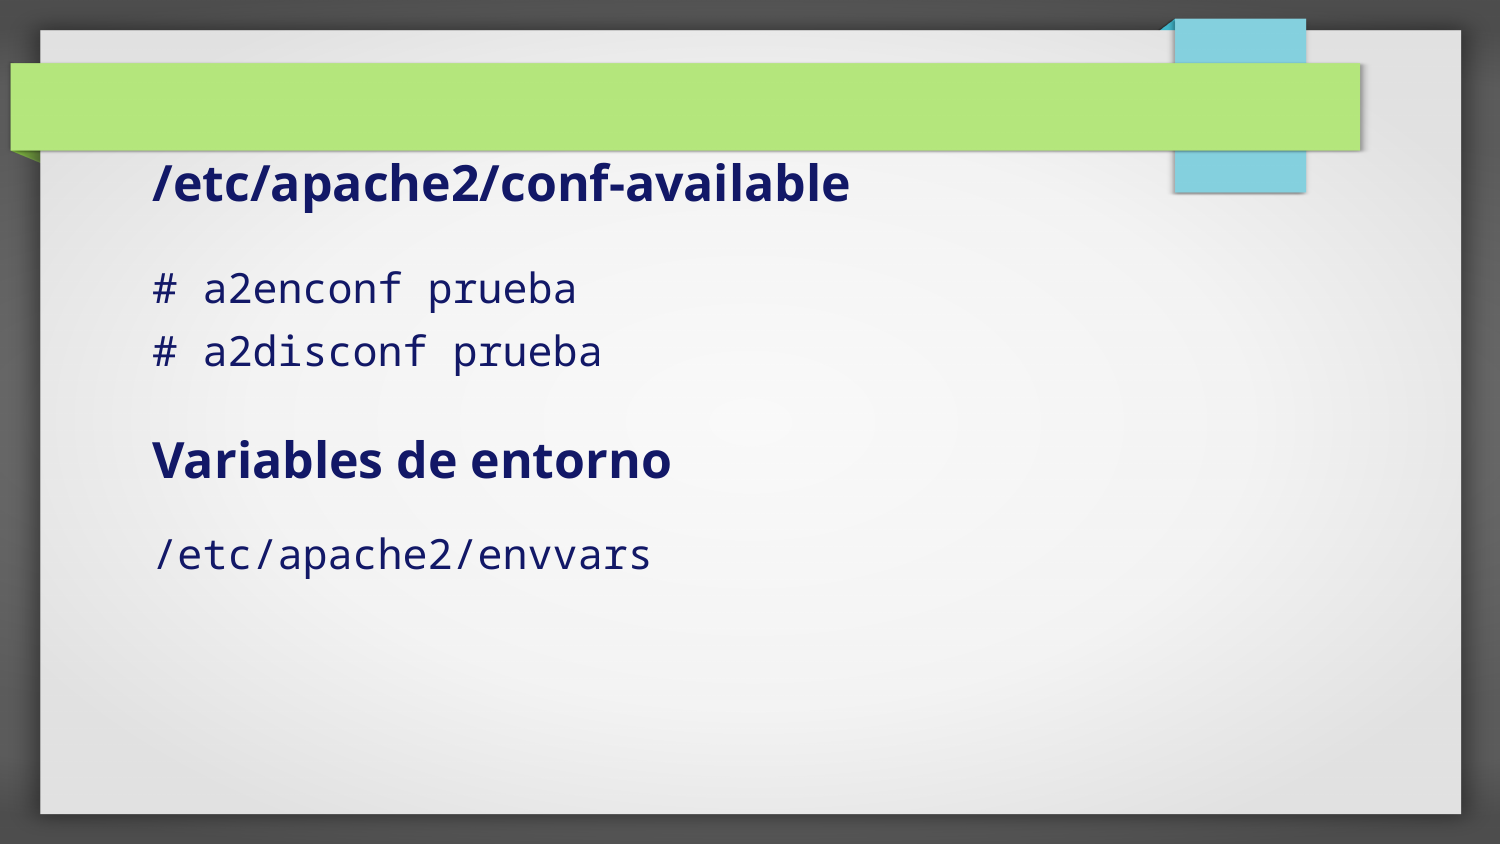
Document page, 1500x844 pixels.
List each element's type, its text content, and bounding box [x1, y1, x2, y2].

list /etc/apache2/envvars [137, 512, 1217, 844]
title Variables de entorno [137, 424, 1011, 504]
list # a2enconf prueba # a2disconf prueba [137, 246, 1217, 512]
title /etc/apache2/conf-available [137, 146, 1011, 227]
picture [0, 0, 1500, 844]
